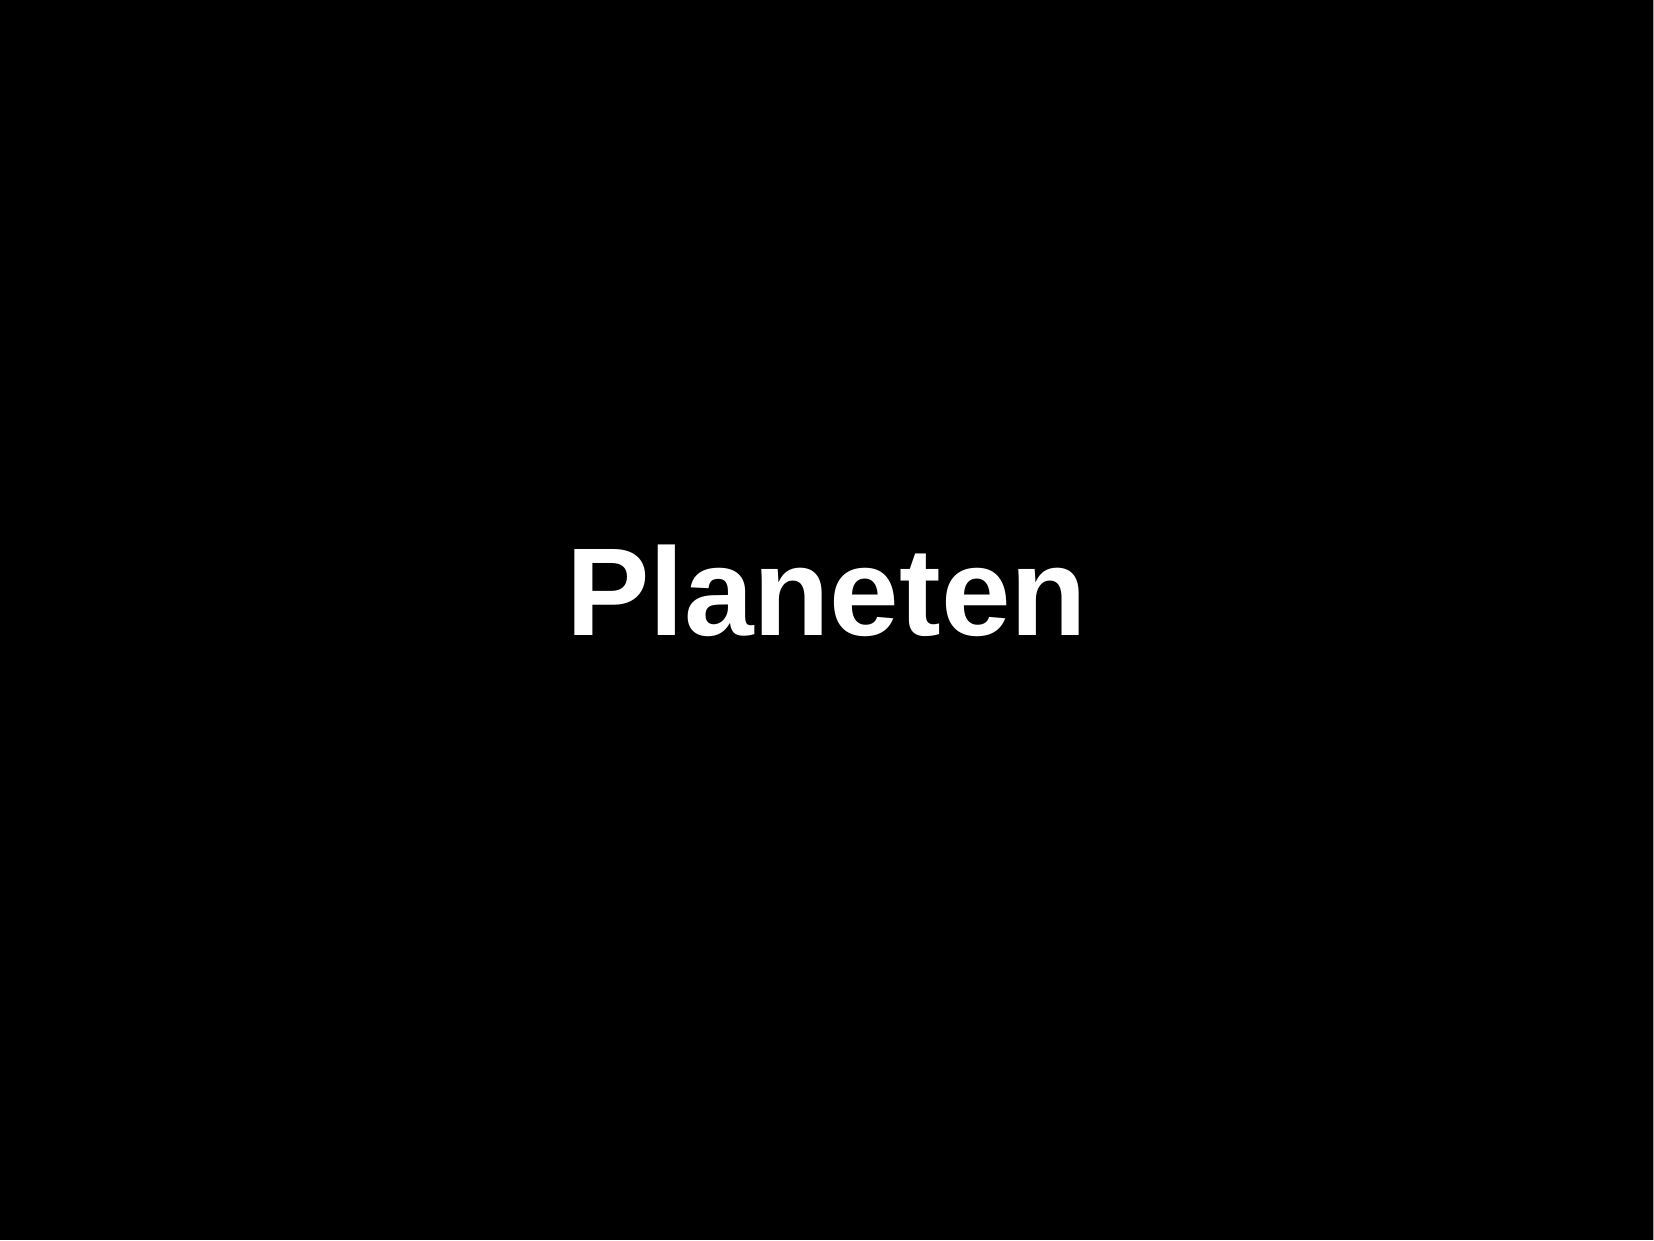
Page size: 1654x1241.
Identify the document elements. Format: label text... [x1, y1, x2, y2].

text_box Planeten [0, 524, 1654, 680]
